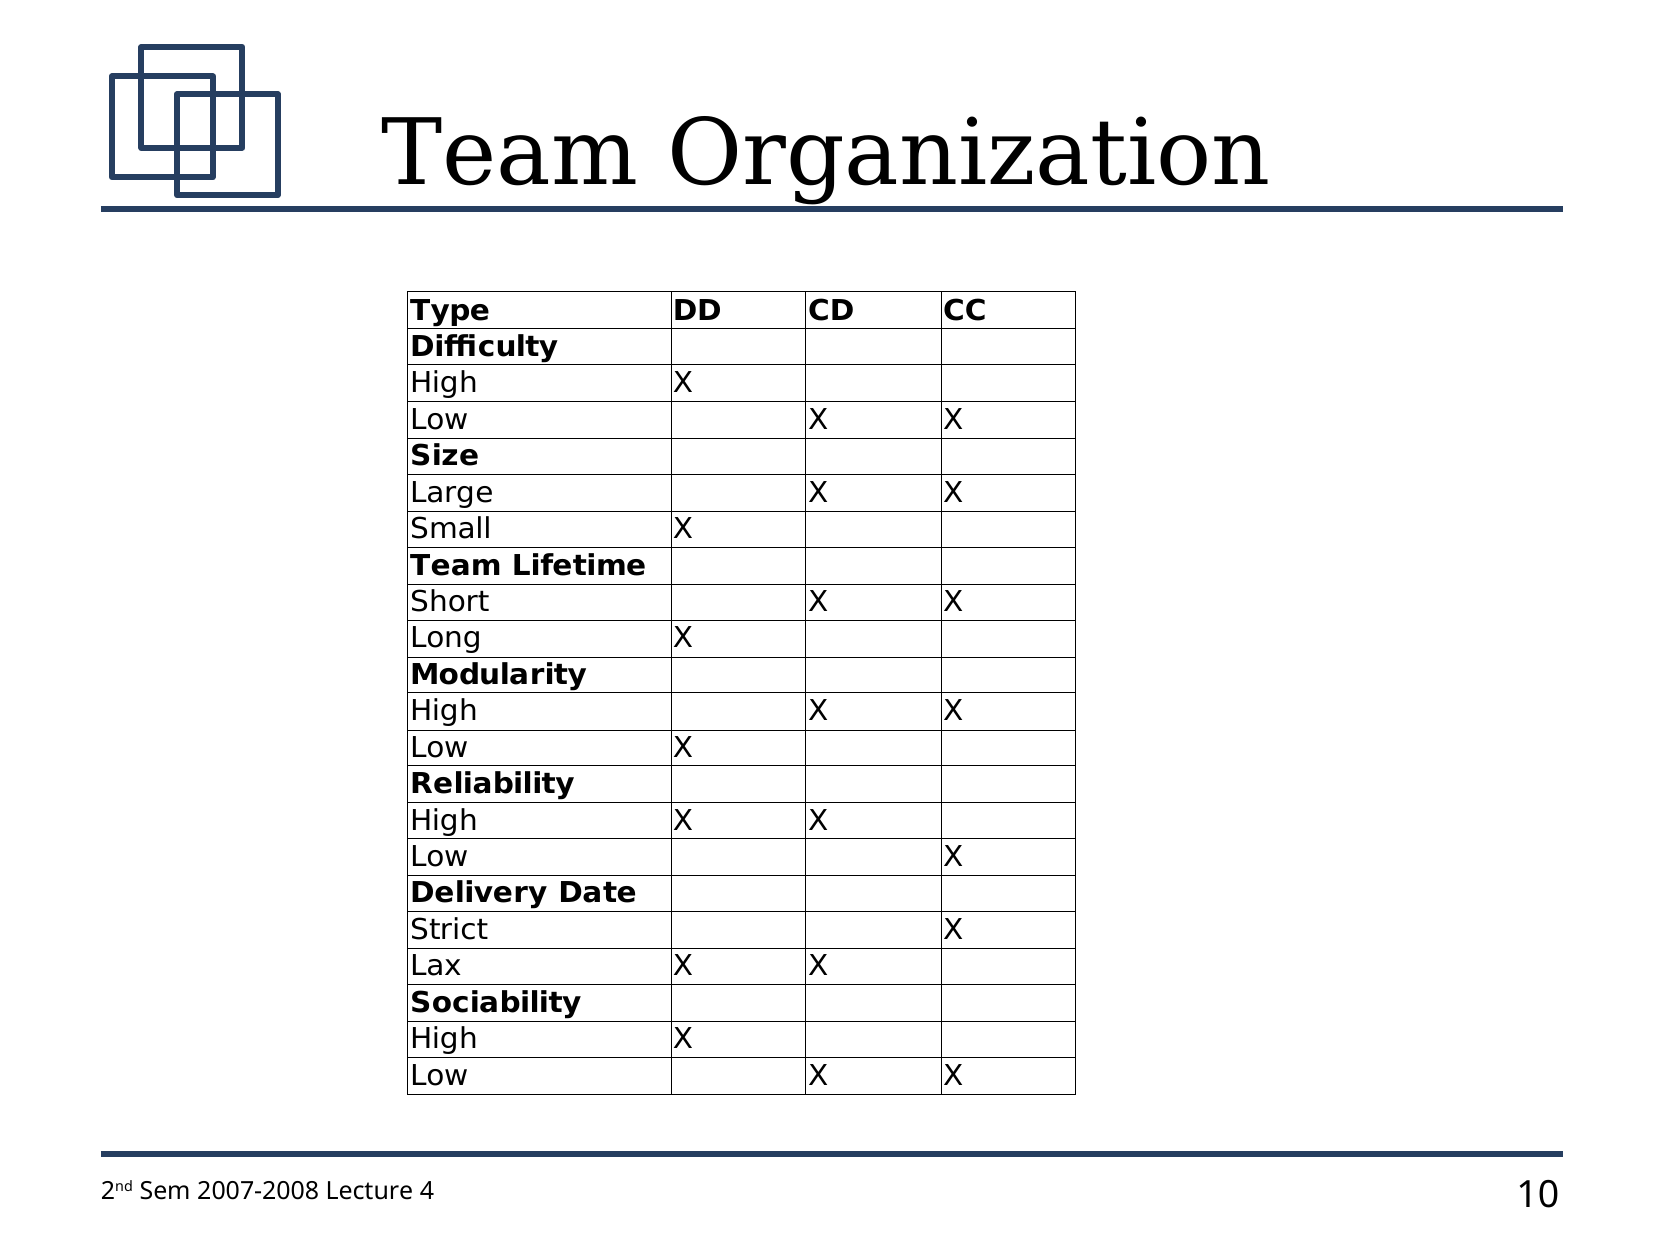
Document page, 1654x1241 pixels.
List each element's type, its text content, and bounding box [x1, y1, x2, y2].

title Team Organization [82, 49, 1571, 257]
chart [82, 290, 1619, 1103]
